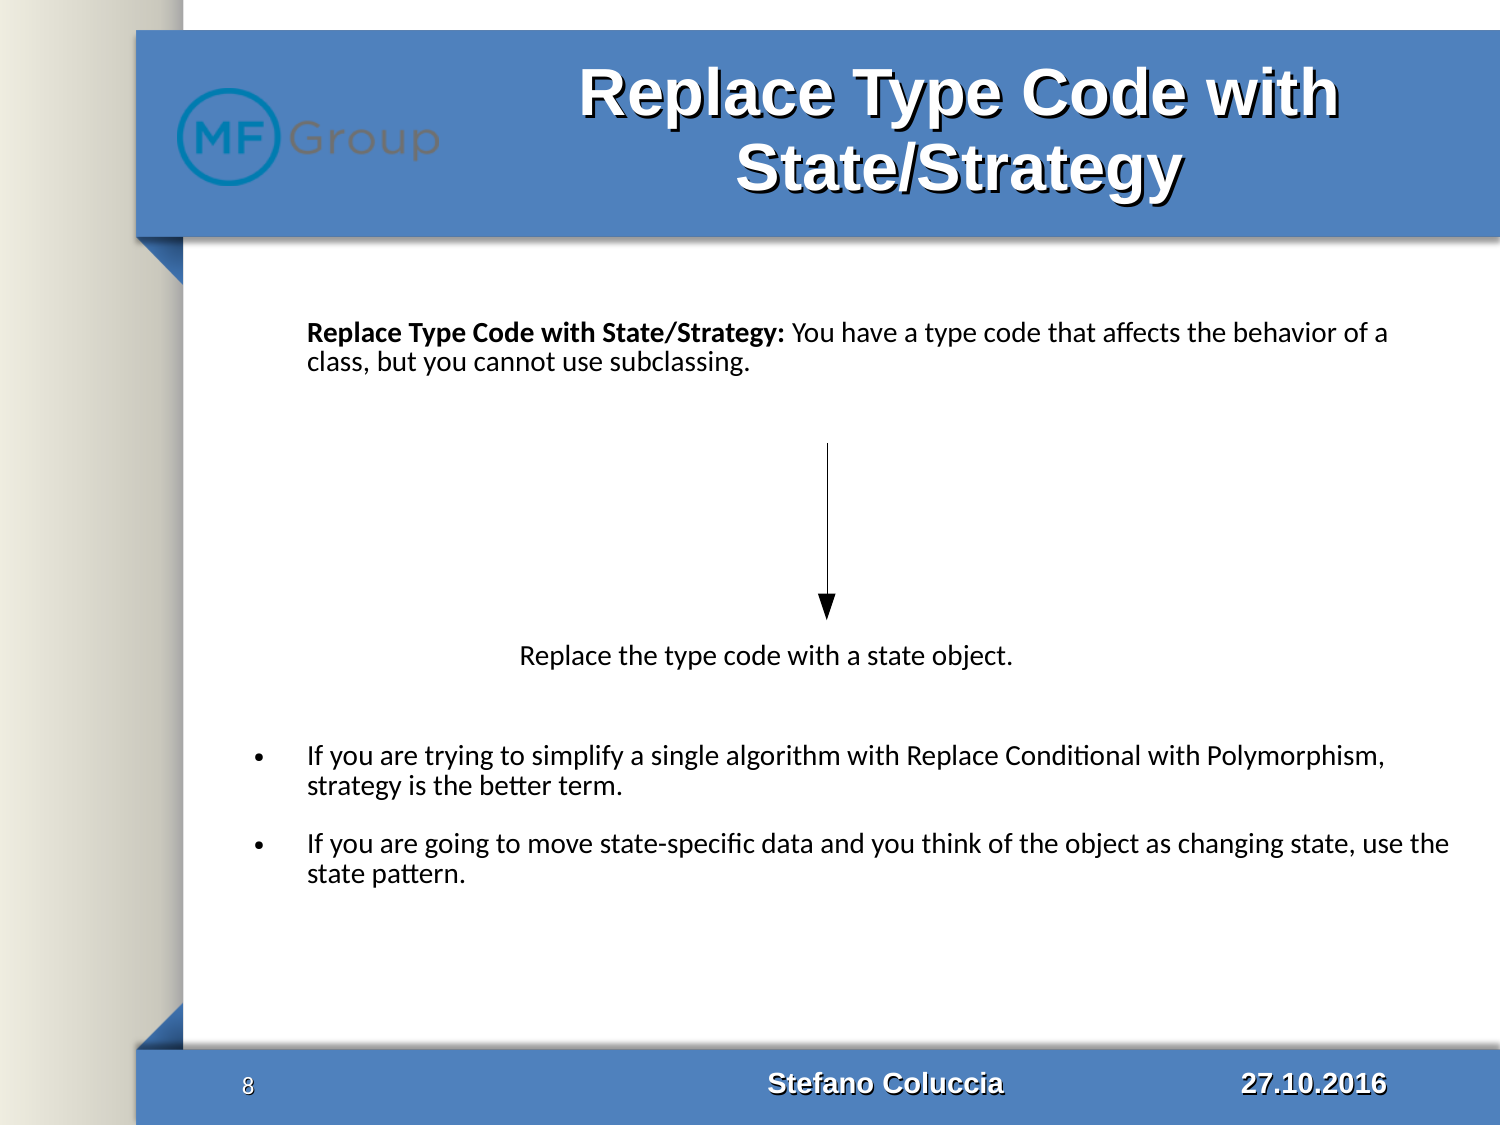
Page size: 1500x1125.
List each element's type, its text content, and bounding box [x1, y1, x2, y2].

title Replace Type Code with State/Strategy [472, 34, 1447, 226]
list Replace Type Code with State/Strategy: You have a type code that affects the behavior of a class, but you cannot use subclassing. Replace the type code with a state object. If you are trying to simplify a single algorithm with Replace Conditional with Polymorphism, strategy is the better term. If you are going to move state-specific data and you think of the object as changing state, use the state pattern. [236, 261, 1453, 1019]
picture [0, 0, 1500, 1125]
title 27.10.2016 [1151, 1062, 1477, 1105]
title Stefano Coluccia [738, 1062, 1034, 1105]
